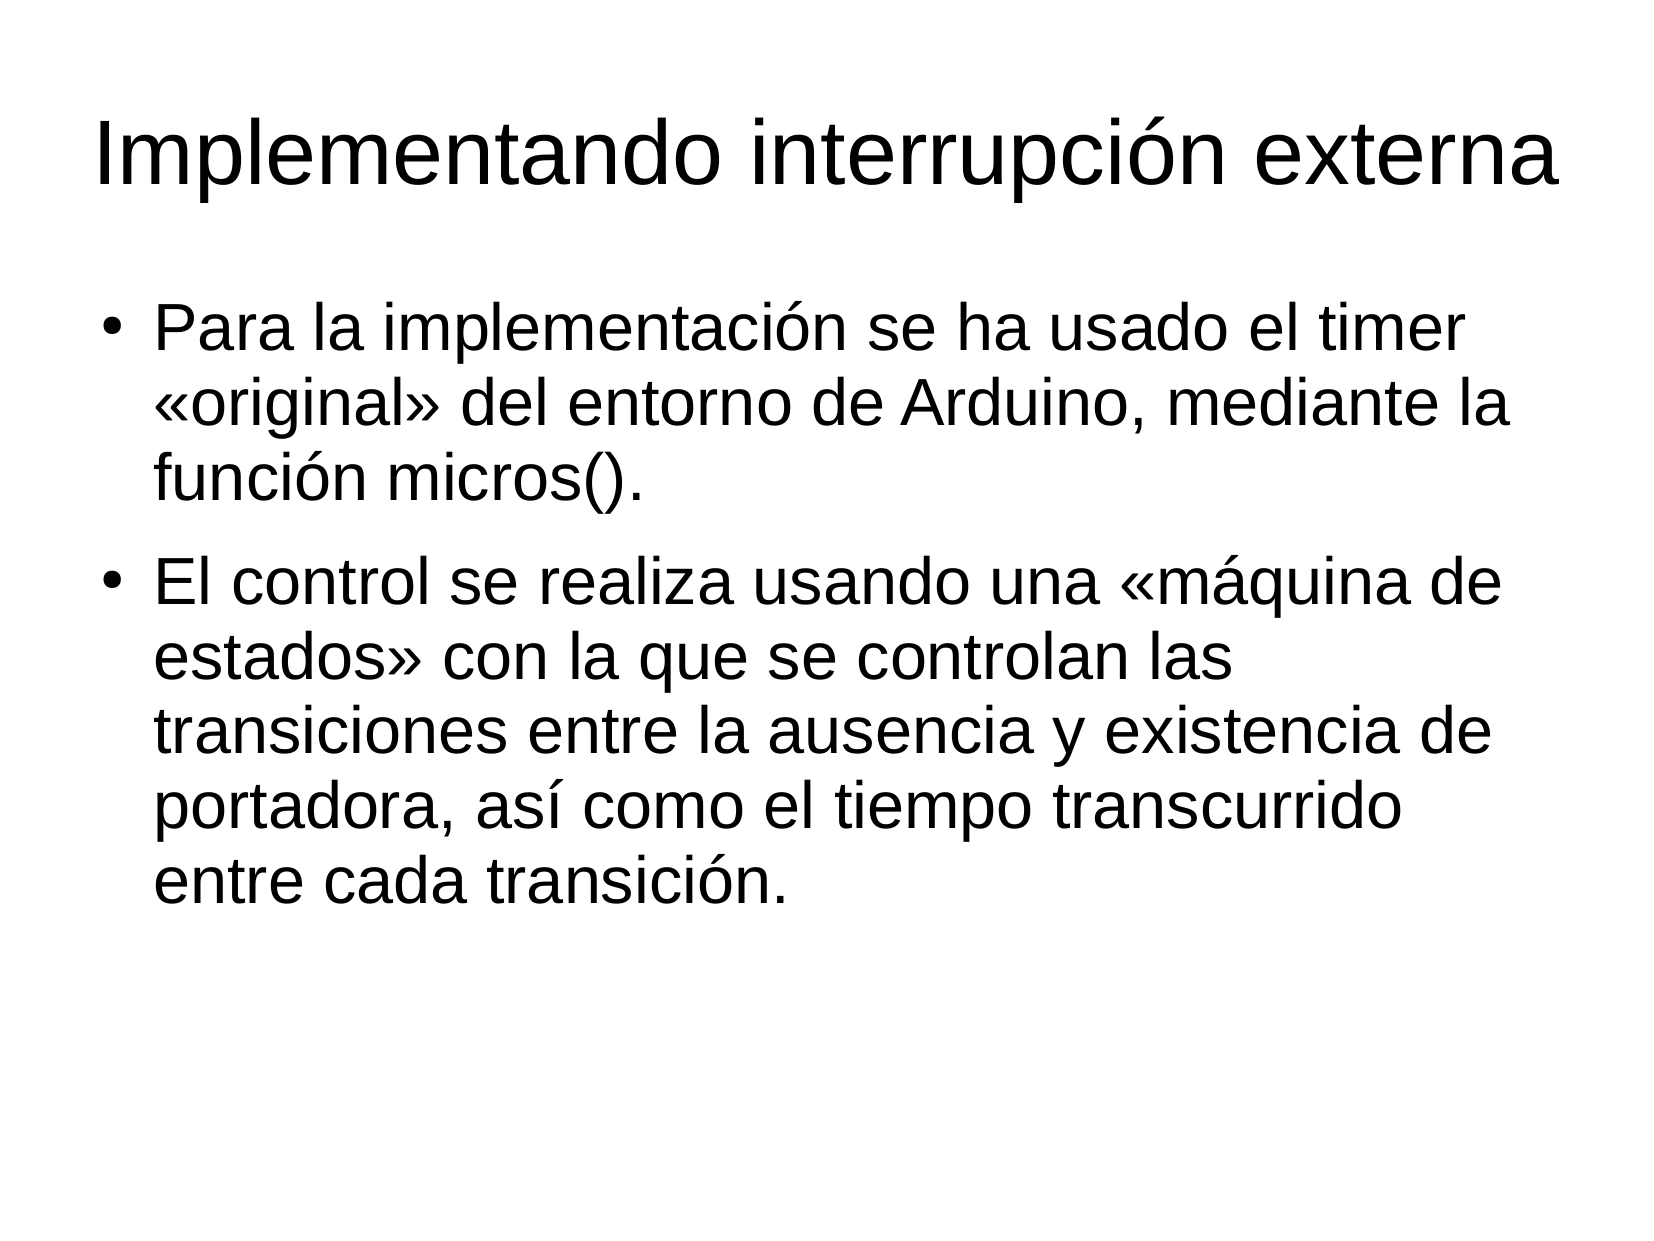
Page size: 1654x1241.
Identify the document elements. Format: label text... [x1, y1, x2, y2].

title Implementando interrupción externa [82, 56, 1571, 250]
list Para la implementación se ha usado el timer «original» del entorno de Arduino, mediante la función micros(). El control se realiza usando una «máquina de estados» con la que se controlan las transiciones entre la ausencia y existencia de portadora, así como el tiempo transcurrido entre cada transición. [82, 290, 1571, 1094]
